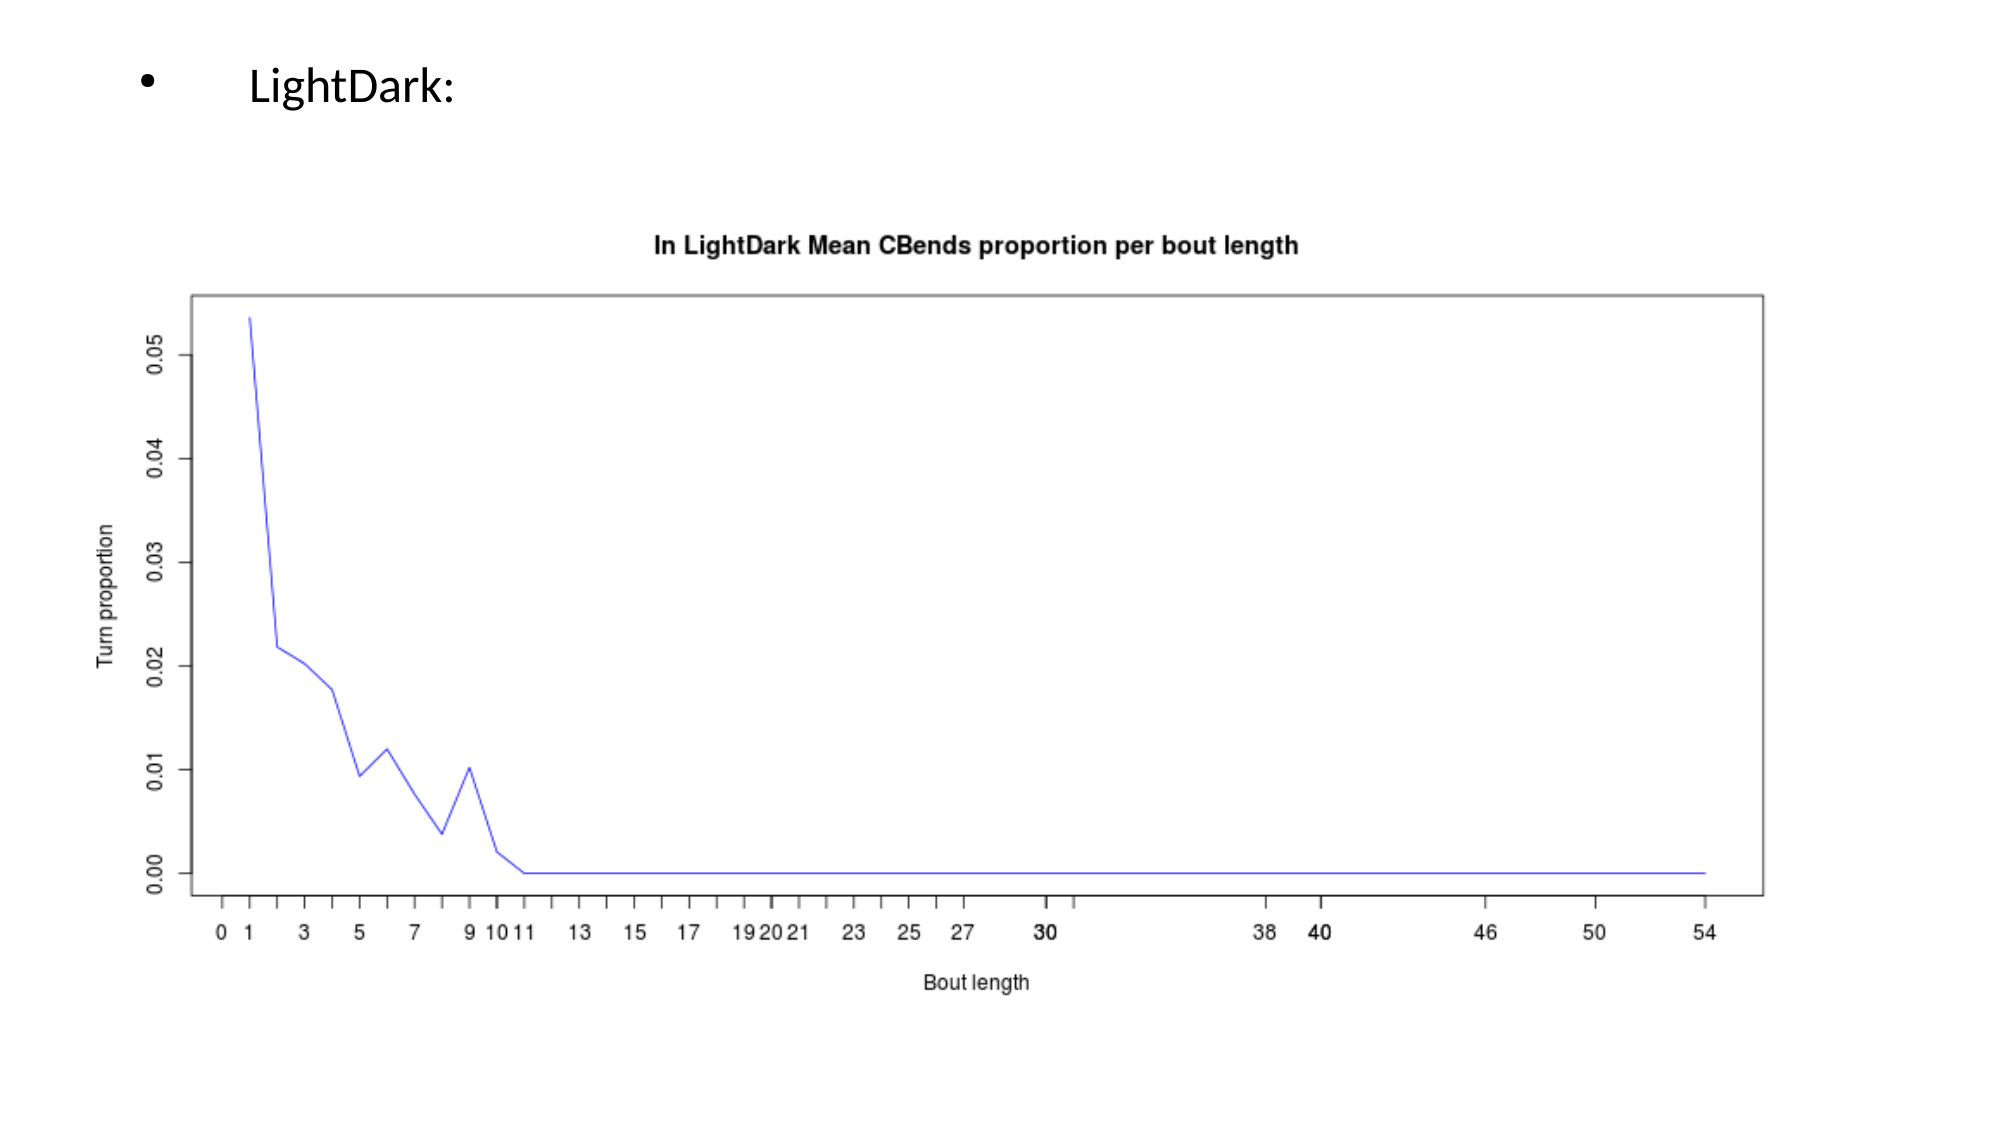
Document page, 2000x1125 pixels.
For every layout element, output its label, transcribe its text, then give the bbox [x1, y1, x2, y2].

text_box LightDark: [0, 0, 2000, 946]
picture [90, 194, 1816, 1023]
